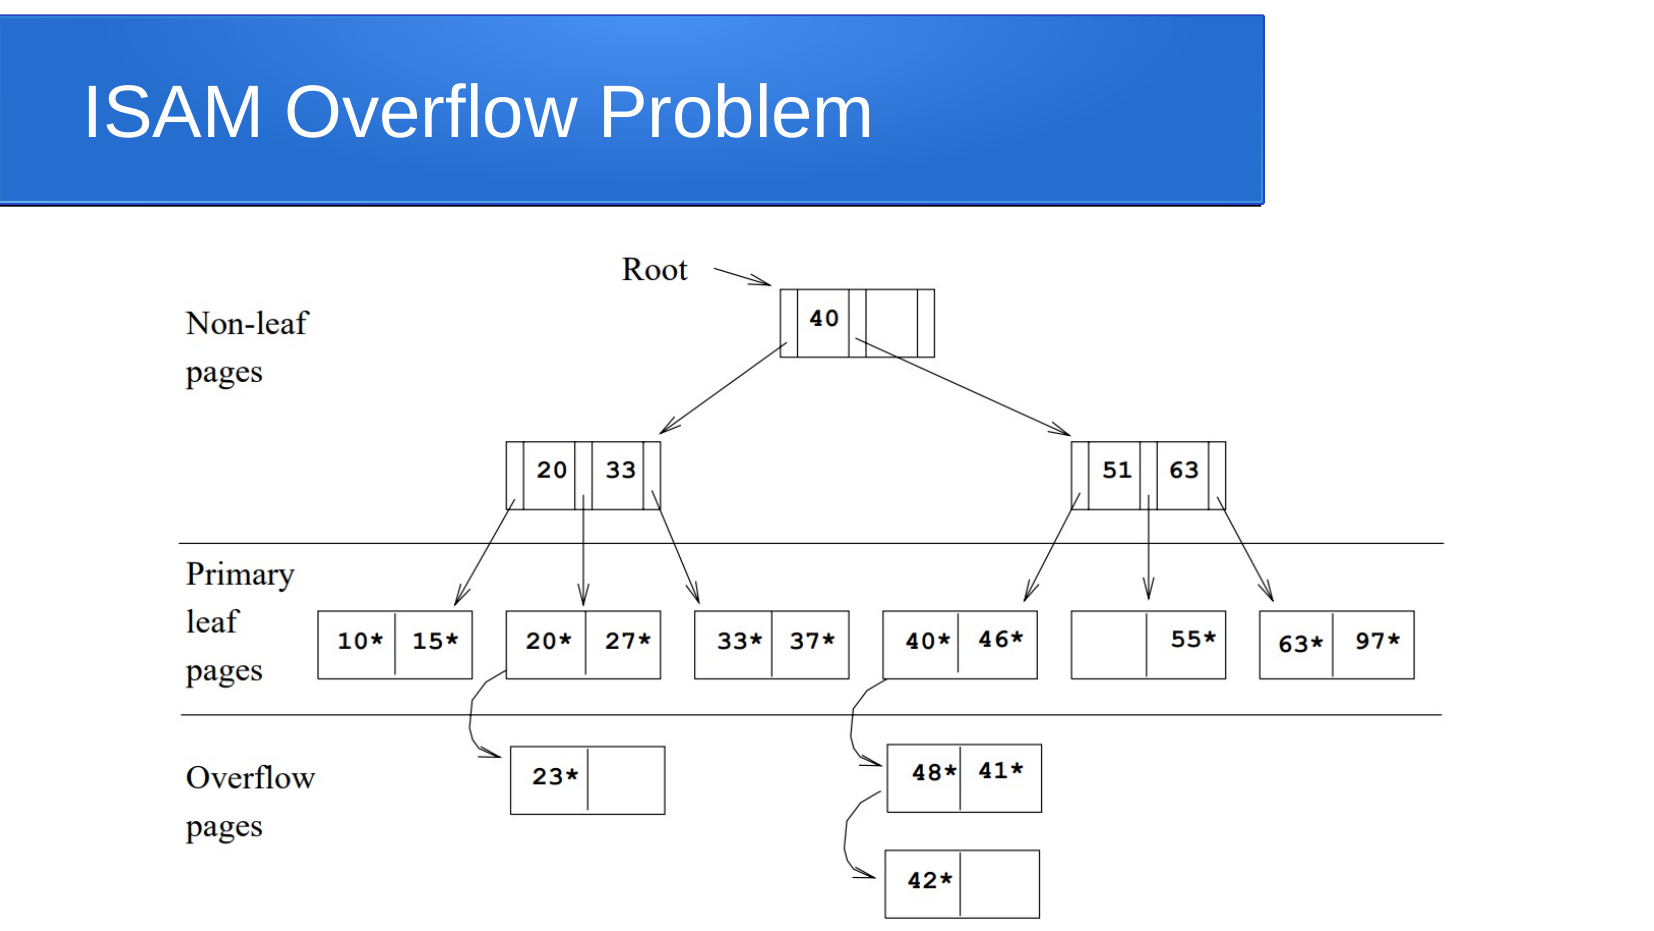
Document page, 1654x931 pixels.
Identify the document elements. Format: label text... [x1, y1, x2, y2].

picture [135, 218, 1471, 931]
title ISAM Overflow Problem [82, 35, 1235, 189]
